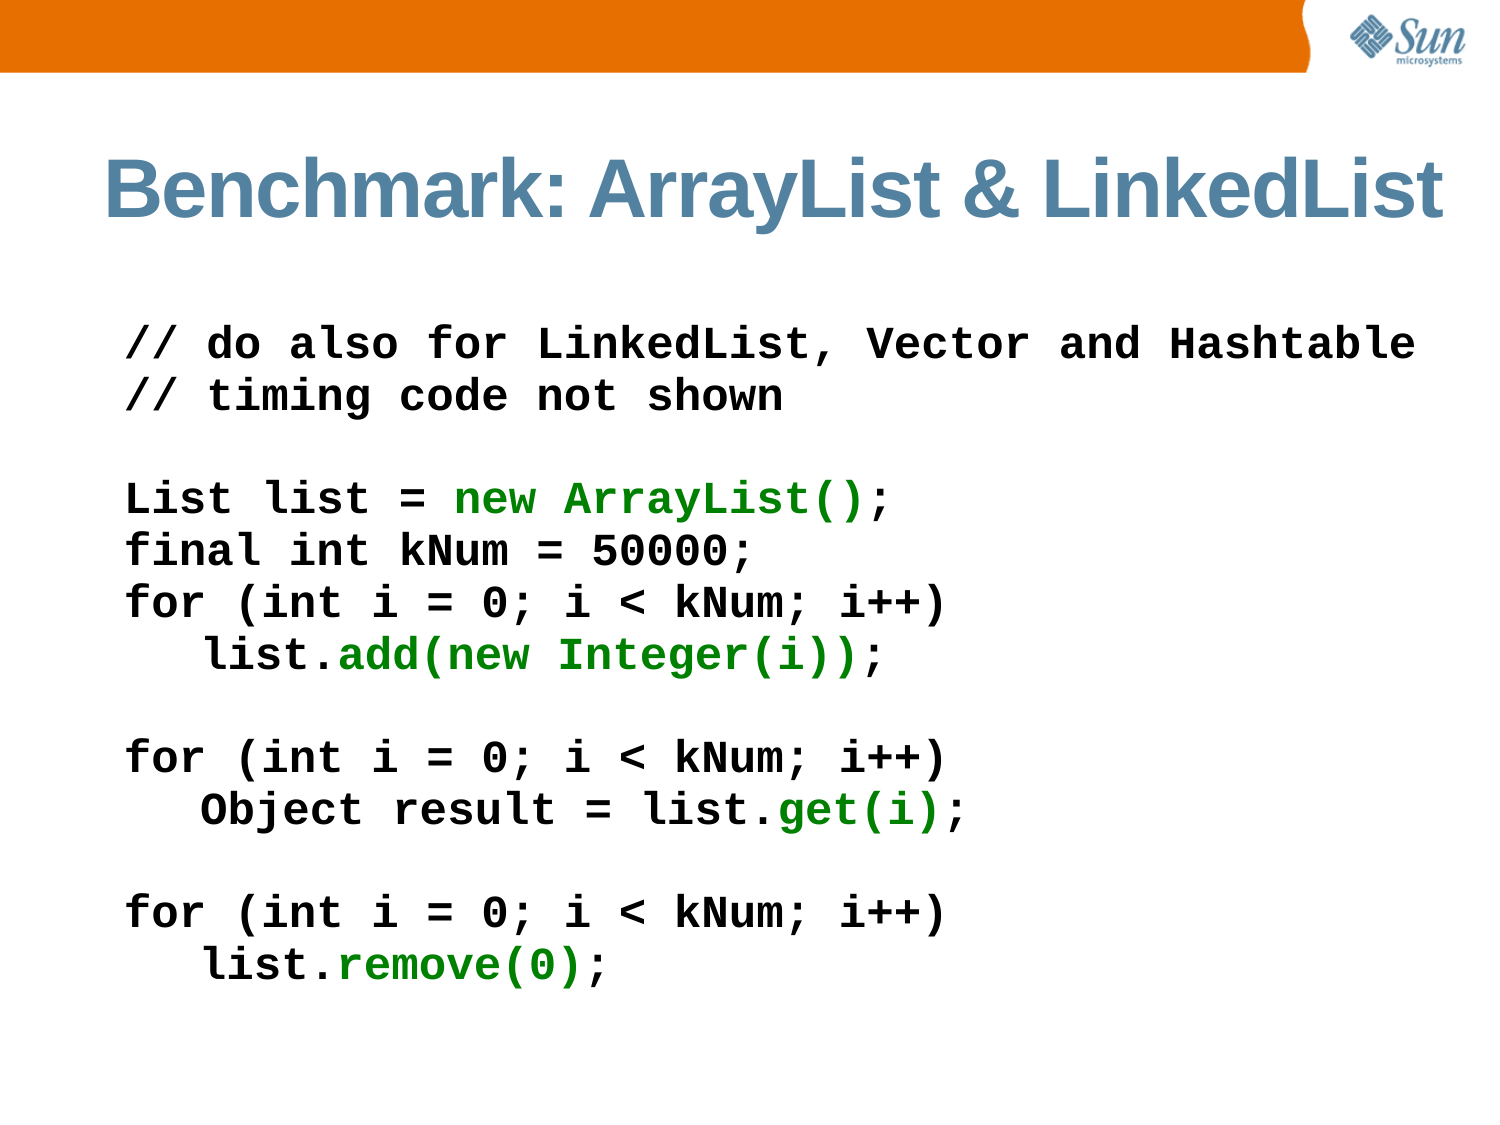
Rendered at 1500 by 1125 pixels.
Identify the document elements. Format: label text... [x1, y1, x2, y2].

title Benchmark: ArrayList & LinkedList [103, 150, 1466, 251]
text_box // do also for LinkedList, Vector and Hashtable // timing code not shown List list = new ArrayList(); final int kNum = 50000; for (int i = 0; i < kNum; i++) list.add(new Integer(i)); for (int i = 0; i < kNum; i++) Object result = list.get(i); for (int i = 0; i < kNum; i++) list.remove(0); [109, 313, 1477, 1125]
picture [0, 0, 1500, 75]
